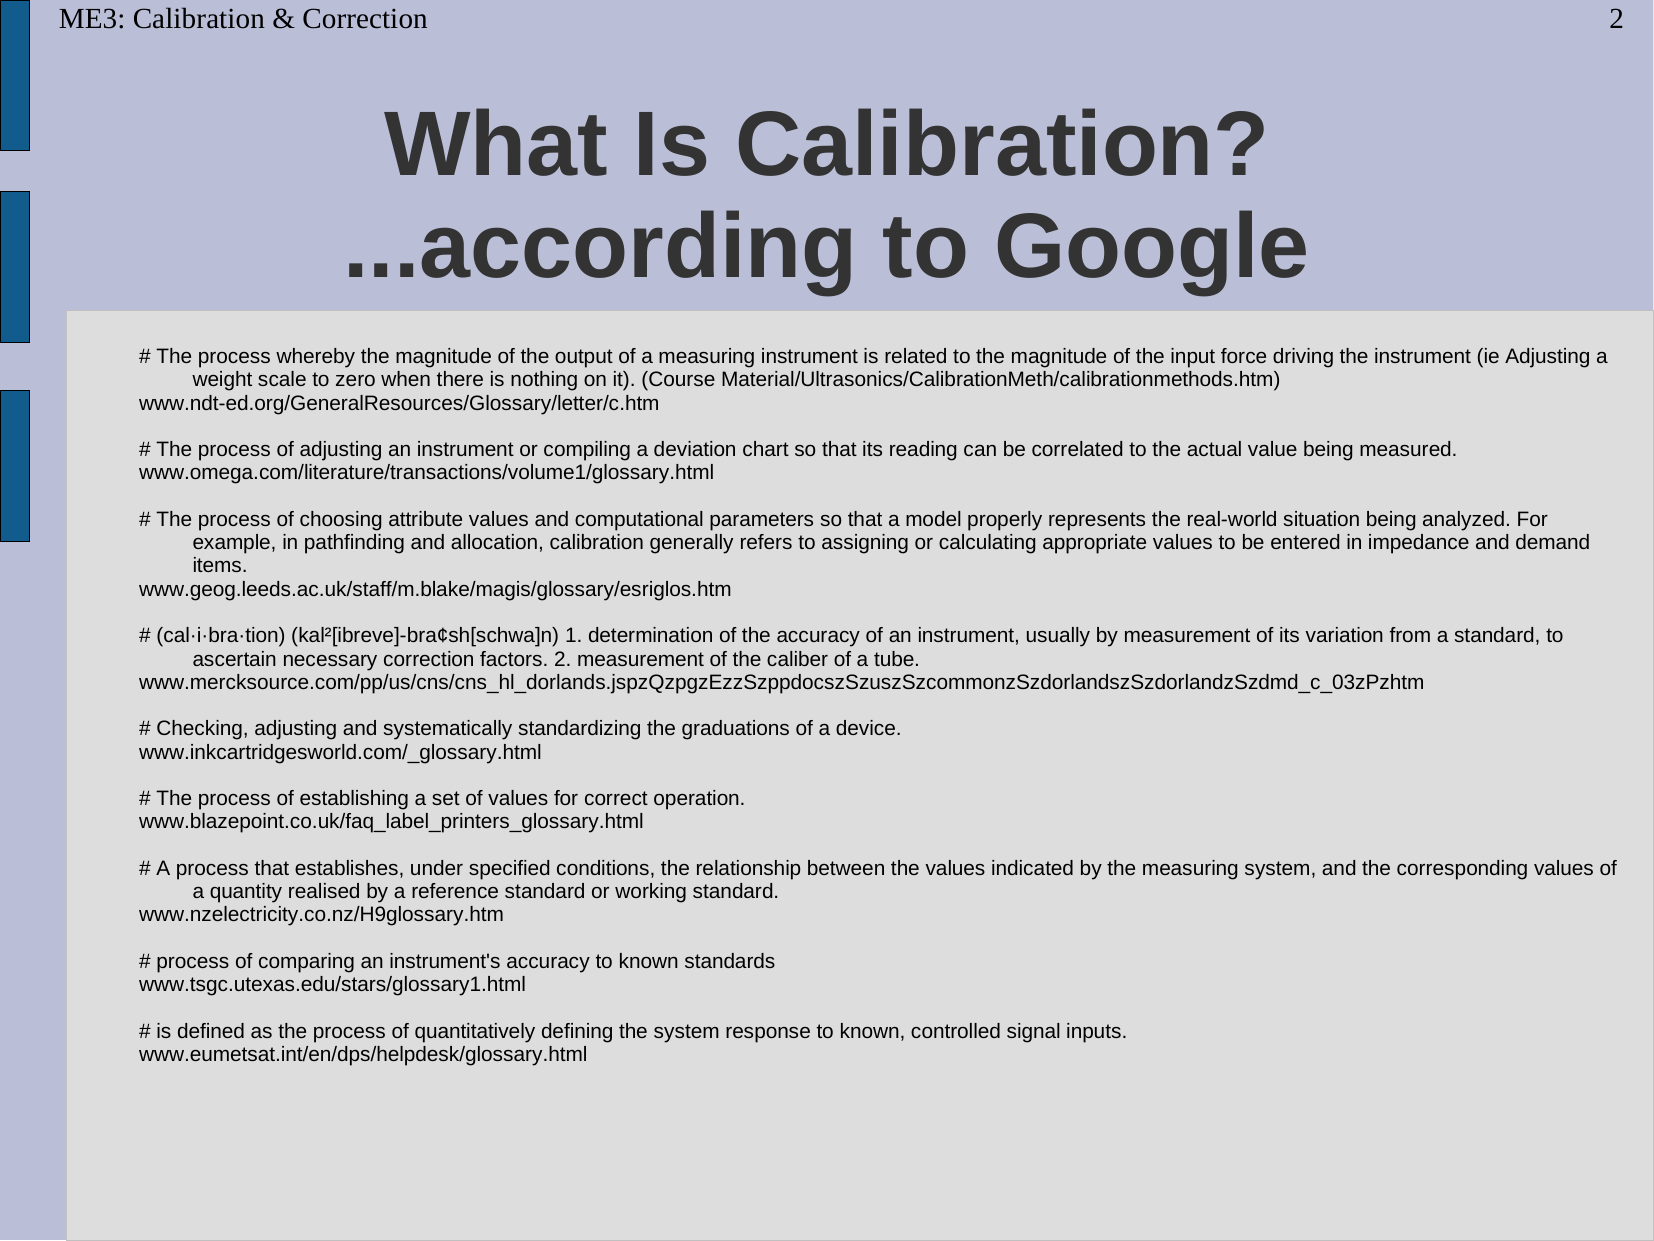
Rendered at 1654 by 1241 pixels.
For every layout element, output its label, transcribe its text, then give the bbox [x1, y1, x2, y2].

title What Is Calibration? ...according to Google [121, 87, 1534, 302]
list # The process whereby the magnitude of the output of a measuring instrument is related to the magnitude of the input force driving the instrument (ie Adjusting a weight scale to zero when there is nothing on it). (Course Material/Ultrasonics/CalibrationMeth/calibrationmethods.htm) www.ndt-ed.org/GeneralResources/Glossary/letter/c.htm # The process of adjusting an instrument or compiling a deviation chart so that its reading can be correlated to the actual value being measured. www.omega.com/literature/transactions/volume1/glossary.html # The process of choosing attribute values and computational parameters so that a model properly represents the real-world situation being analyzed. For example, in pathfinding and allocation, calibration generally refers to assigning or calculating appropriate values to be entered in impedance and demand items. www.geog.leeds.ac.uk/staff/m.blake/magis/glossary/esriglos.htm # (cal·i·bra·tion) (kal²[ibreve]-bra¢sh[schwa]n) 1. determination of the accuracy of an instrument, usually by measurement of its variation from a standard, to ascertain necessary correction factors. 2. measurement of the caliber of a tube. www.mercksource.com/pp/us/cns/cns_hl_dorlands.jspzQzpgzEzzSzppdocszSzuszSzcommonzSzdorlandszSzdorlandzSzdmd_c_03zPzhtm # Checking, adjusting and systematically standardizing the graduations of a device. www.inkcartridgesworld.com/_glossary.html # The process of establishing a set of values for correct operation. www.blazepoint.co.uk/faq_label_printers_glossary.html # A process that establishes, under specified conditions, the relationship between the values indicated by the measuring system, and the corresponding values of a quantity realised by a reference standard or working standard. www.nzelectricity.co.nz/H9glossary.htm # process of comparing an instrument's accuracy to known standards www.tsgc.utexas.edu/stars/glossary1.html # is defined as the process of quantitatively defining the system response to known, controlled signal inputs. www.eumetsat.int/en/dps/helpdesk/glossary.html [121, 344, 1625, 1146]
